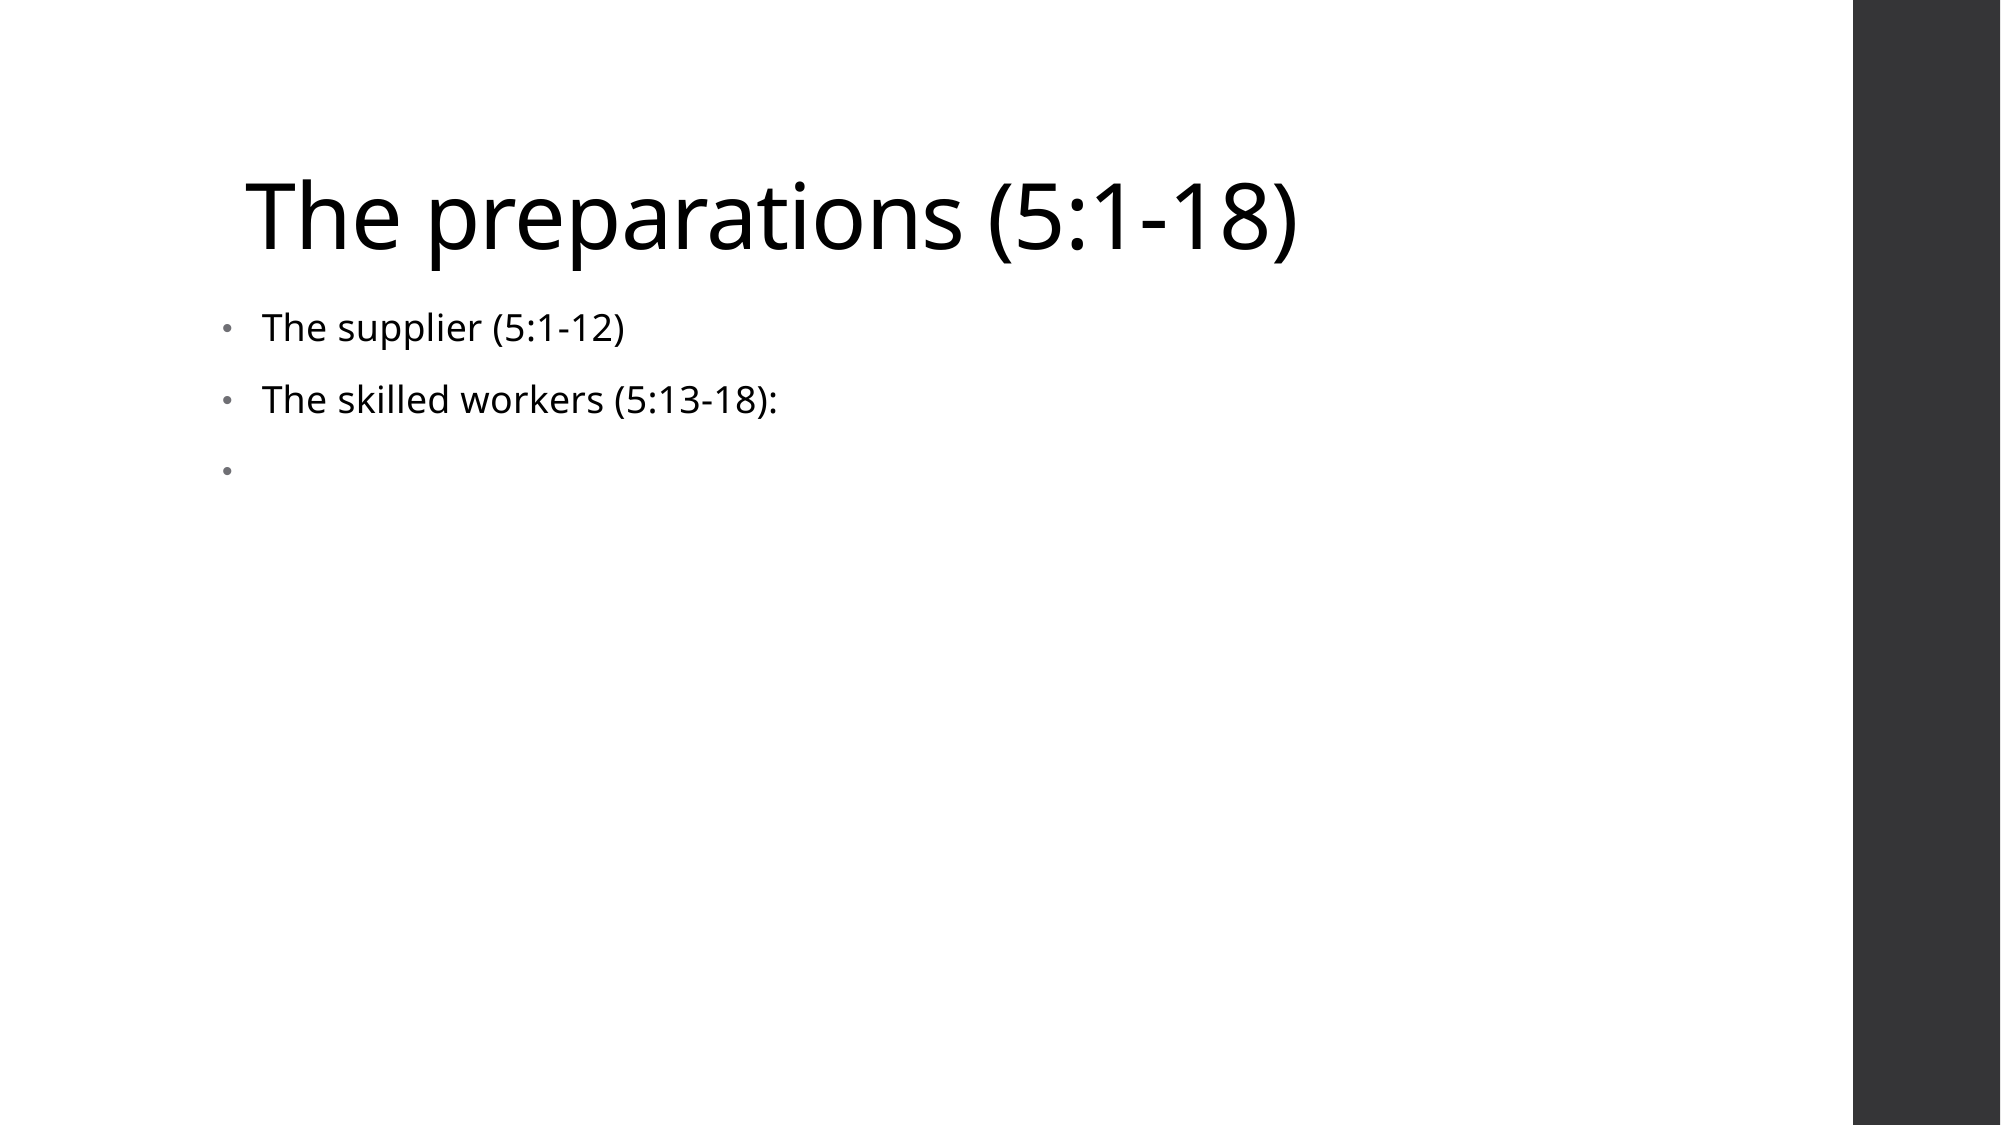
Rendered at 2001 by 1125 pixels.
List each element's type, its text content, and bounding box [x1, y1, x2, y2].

title The preparations (5:1-18) [206, 60, 1797, 278]
list The supplier (5:1-12) The skilled workers (5:13-18): [206, 299, 1617, 1014]
